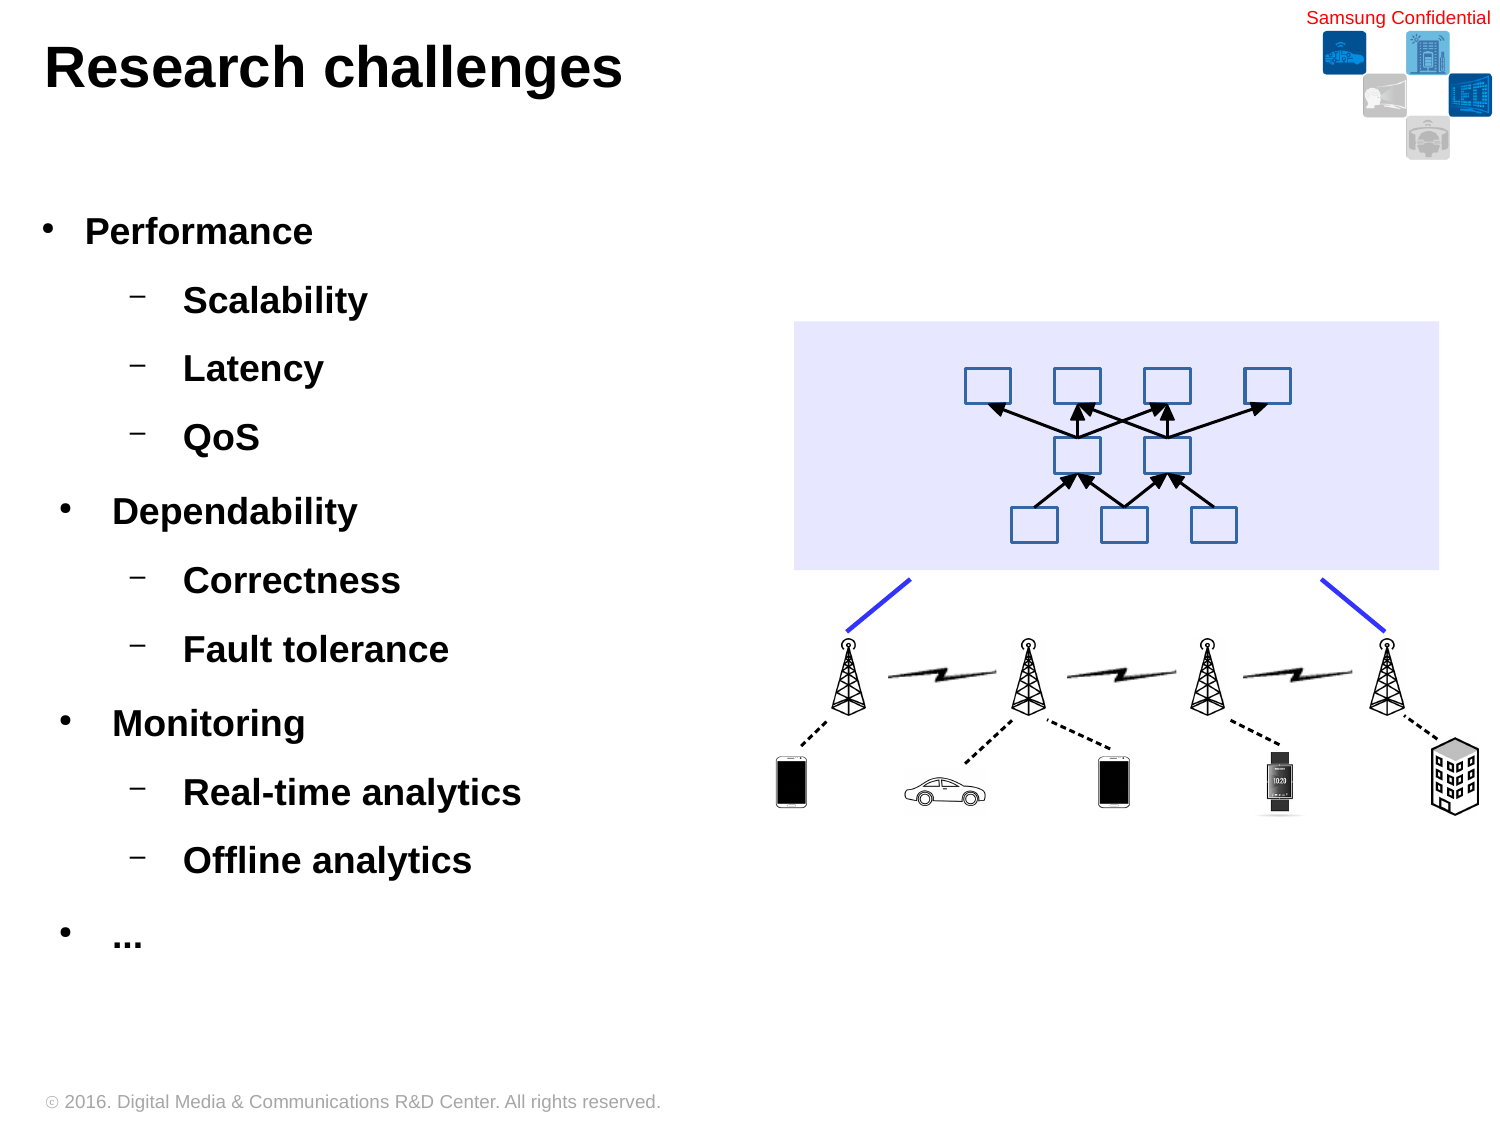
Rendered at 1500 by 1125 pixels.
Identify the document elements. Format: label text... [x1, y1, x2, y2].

picture [1471, 737, 1479, 816]
title Research challenges [29, 20, 1380, 108]
picture [1321, 30, 1493, 160]
list Performance Scalability Latency QoS Dependability Correctness Fault tolerance Monitoring Real-time analytics Offline analytics ... [41, 179, 1471, 1071]
